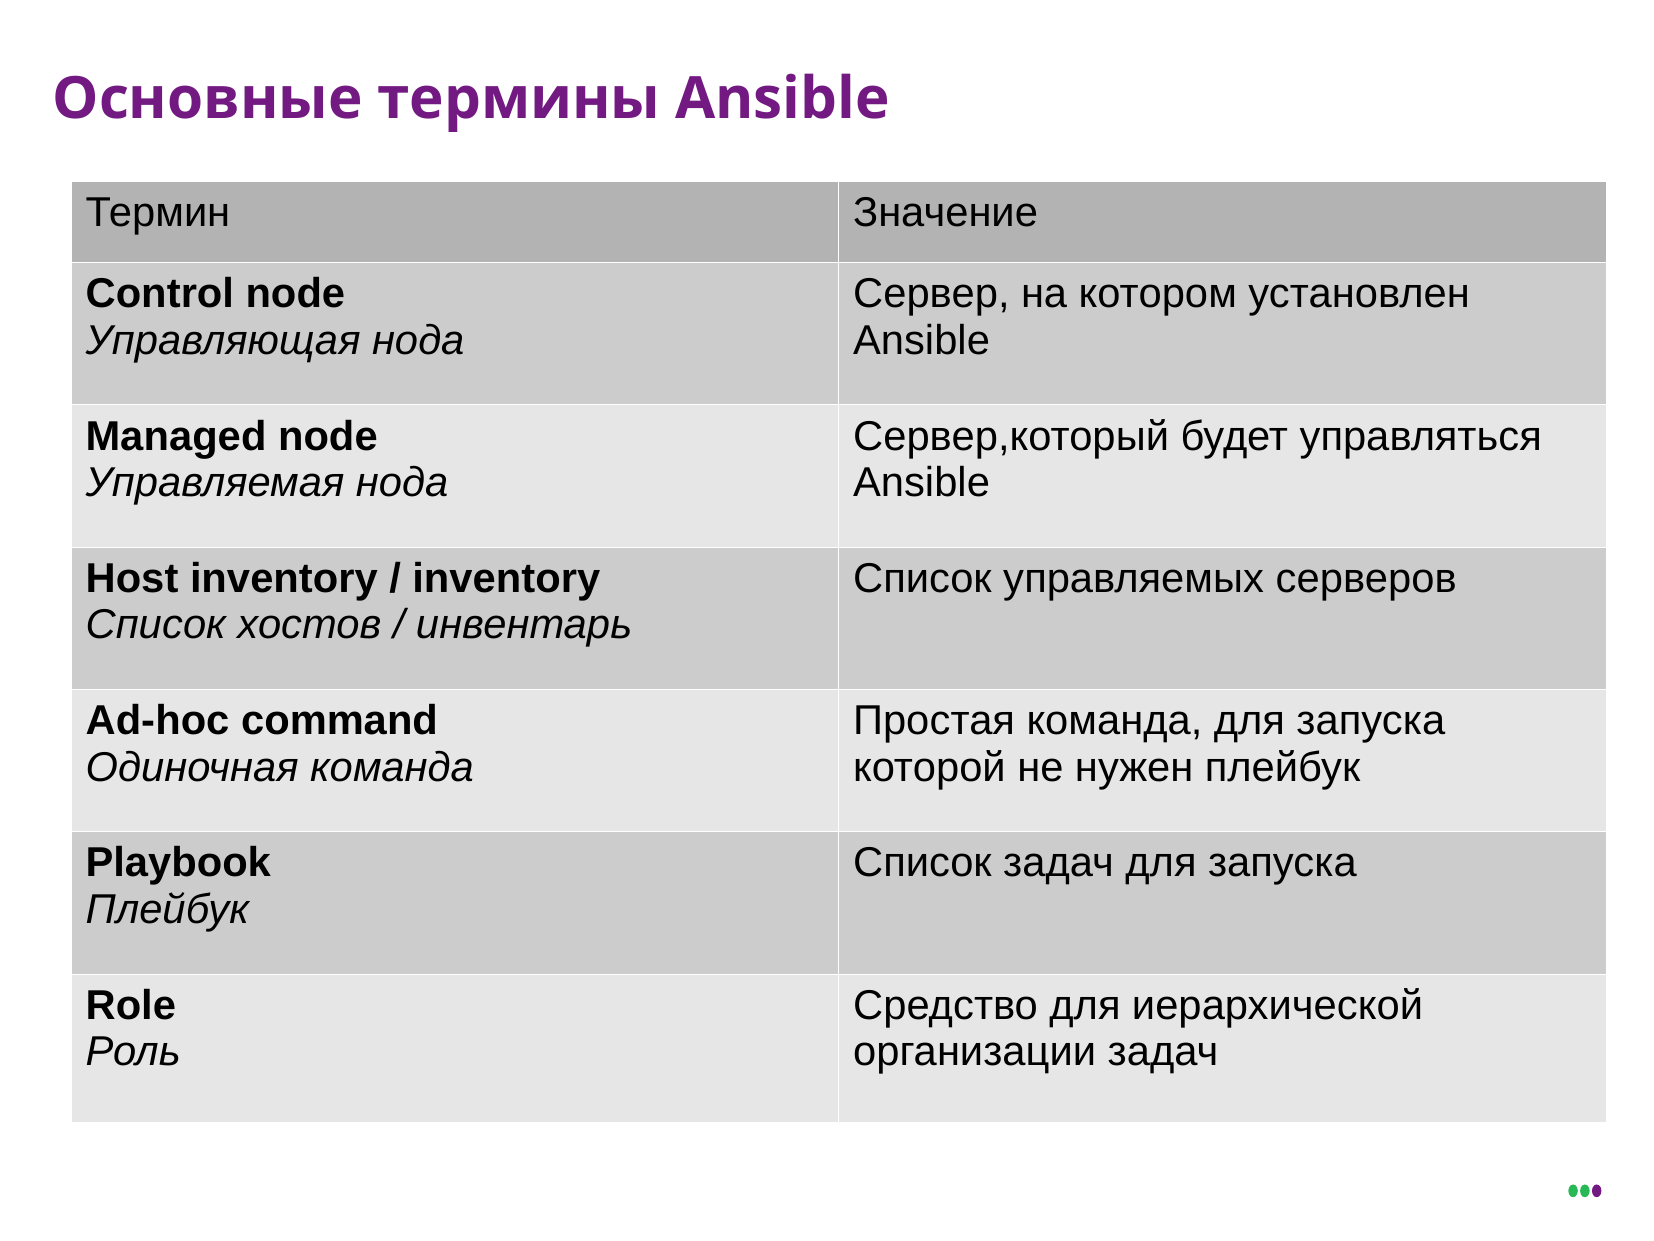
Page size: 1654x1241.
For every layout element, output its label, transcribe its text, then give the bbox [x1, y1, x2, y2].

table_cell Сервер,который будет управляться Ansible [839, 405, 1606, 547]
table_cell Сервер, на котором установлен Ansible [839, 263, 1606, 404]
table_cell Role Роль [72, 975, 838, 1122]
table_cell Ad-hoc command Одиночная команда [72, 690, 838, 831]
table_cell Список задач для запуска [839, 832, 1606, 974]
table_header Значение [839, 182, 1606, 262]
table_cell Список управляемых серверов [839, 548, 1606, 689]
table_cell Простая команда, для запуска которой не нужен плейбук [839, 690, 1606, 831]
title Основные термины Ansible [52, 60, 1618, 203]
table_cell Playbook Плейбук [72, 832, 838, 974]
table_cell Control node Управляющая нода [72, 263, 838, 404]
table_header Термин [72, 182, 838, 262]
table_cell Managed node Управляемая нода [72, 405, 838, 547]
table_cell Средство для иерархической организации задач [839, 975, 1606, 1122]
table_cell Host inventory / inventory Список хостов / инвентарь [72, 548, 838, 689]
